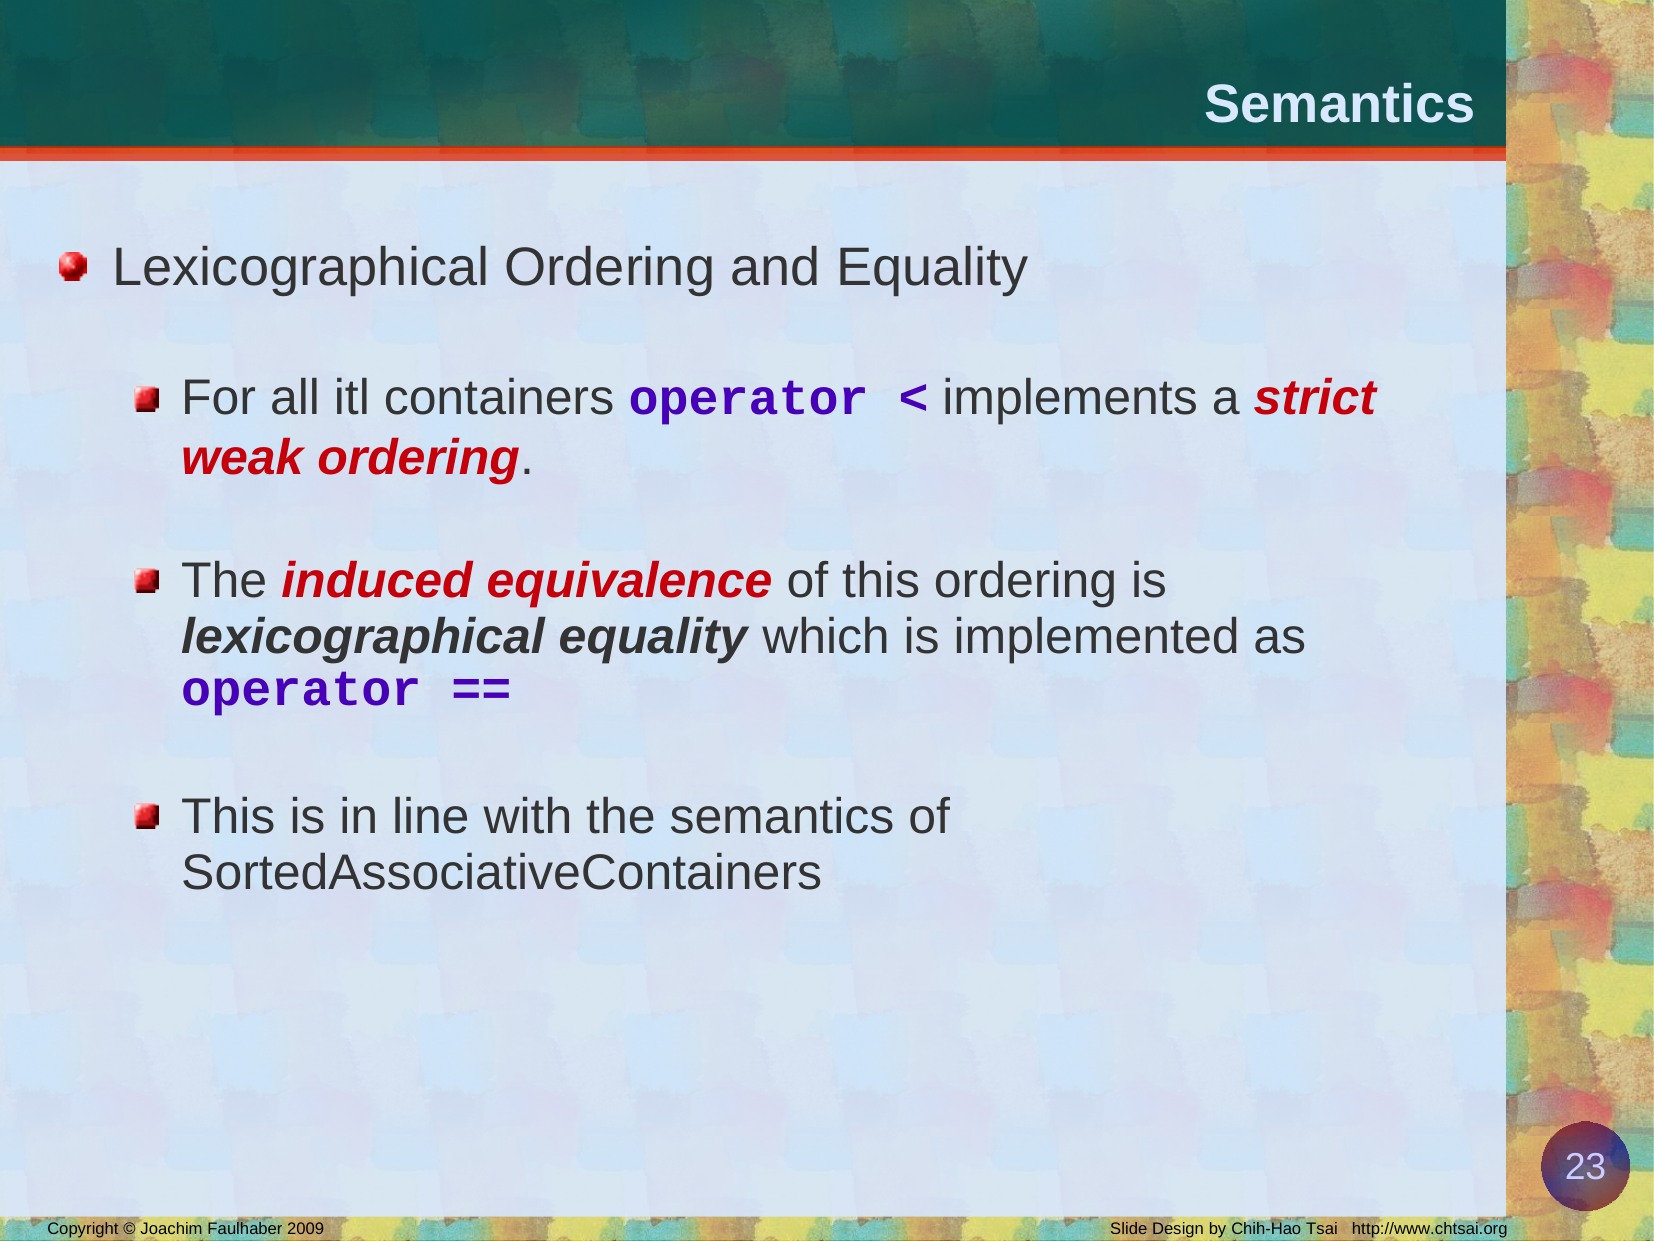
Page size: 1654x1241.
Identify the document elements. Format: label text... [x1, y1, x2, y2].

list Lexicographical Ordering and Equality For all itl containers operator < implements a strict weak ordering. The induced equivalence of this ordering is lexicographical equality which is implemented as operator == This is in line with the semantics of SortedAssociativeContainers [59, 236, 1418, 1182]
title Semantics [29, 59, 1477, 148]
